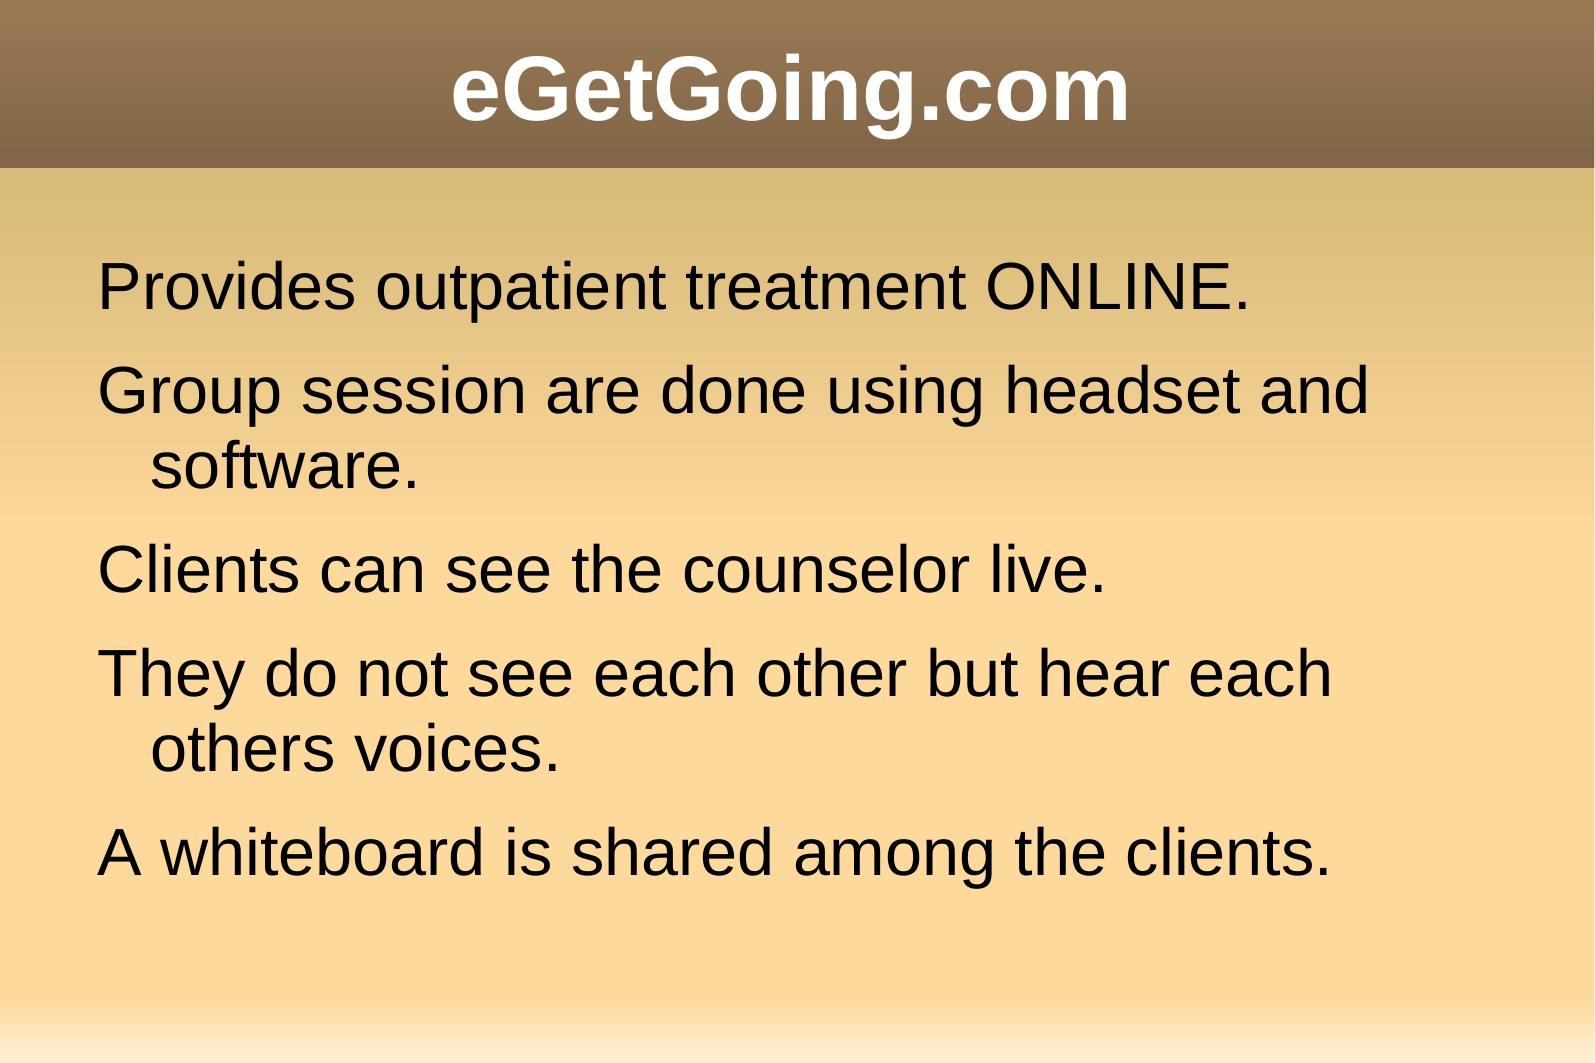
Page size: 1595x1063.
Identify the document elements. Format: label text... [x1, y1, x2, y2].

title eGetGoing.com [74, 7, 1510, 171]
picture [0, 0, 1595, 1063]
list Provides outpatient treatment ONLINE. Group session are done using headset and software. Clients can see the counselor live. They do not see each other but hear each others voices. A whiteboard is shared among the clients. [79, 248, 1515, 936]
